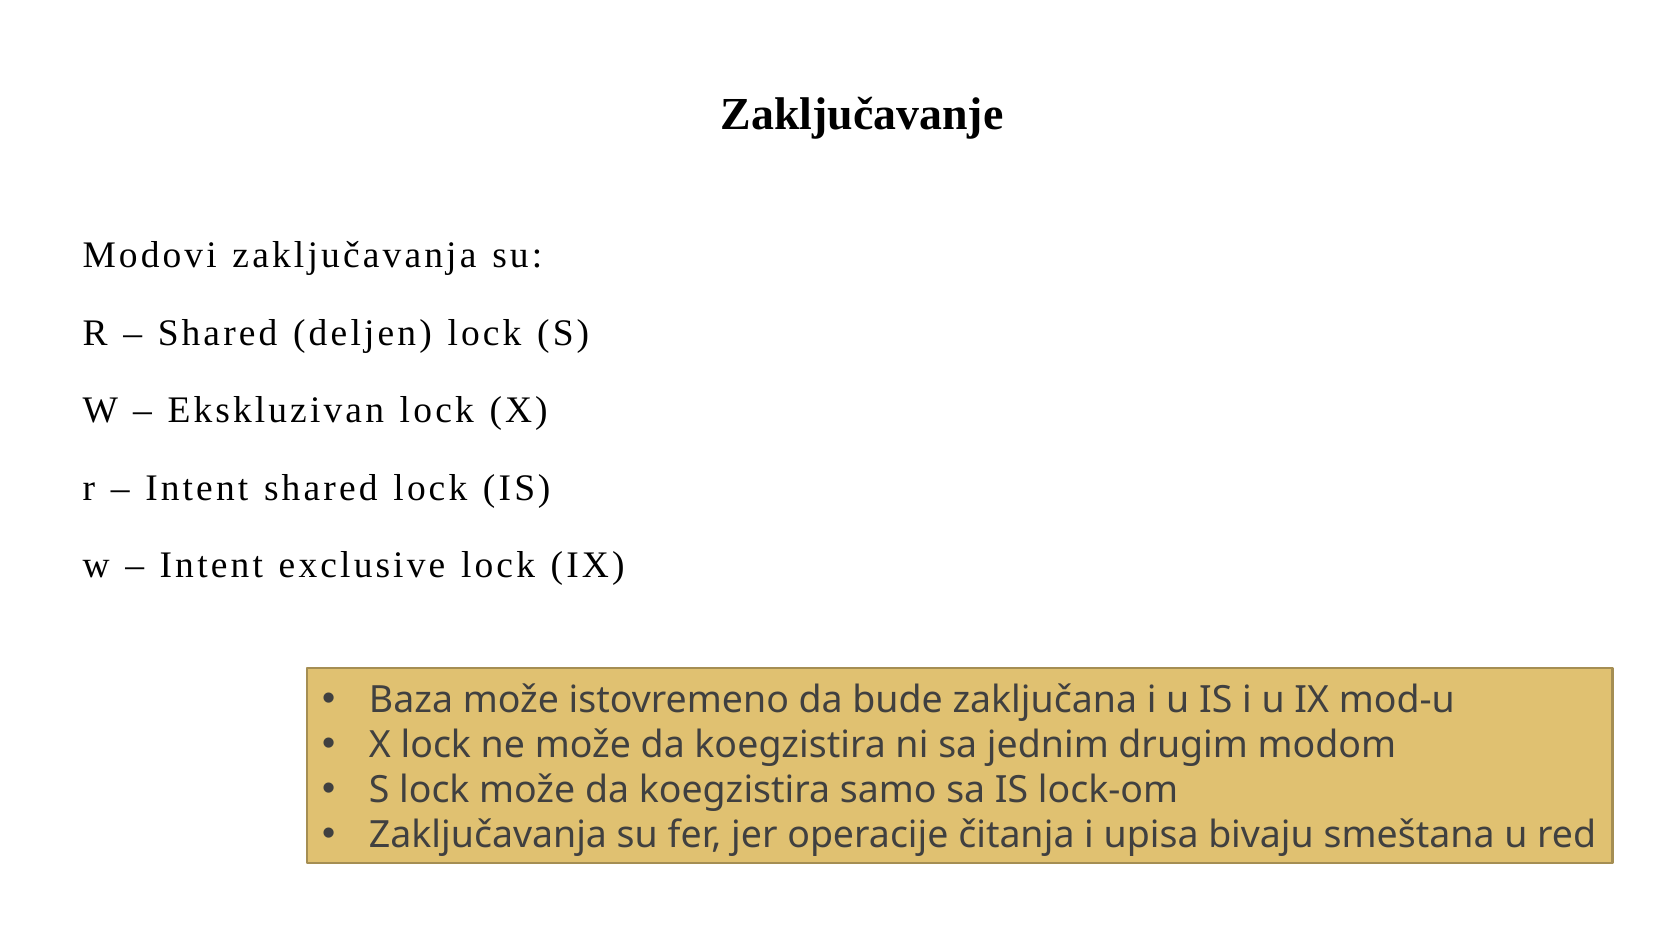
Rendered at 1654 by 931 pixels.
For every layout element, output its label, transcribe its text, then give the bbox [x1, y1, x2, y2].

text_box Baza može istovremeno da bude zaključana i u IS i u IX mod-u X lock ne može da koegzistira ni sa jednim drugim modom S lock može da koegzistira samo sa IS lock-om Zaključavanja su fer, jer operacije čitanja i upisa bivaju smeštana u red [307, 667, 1613, 863]
list Modovi zaključavanja su: R – Shared (deljen) lock (S) W – Ekskluzivan lock (X) r – Intent shared lock (IS) w – Intent exclusive lock (IX) [82, 217, 1571, 758]
title Zaključavanje [82, 37, 1571, 193]
